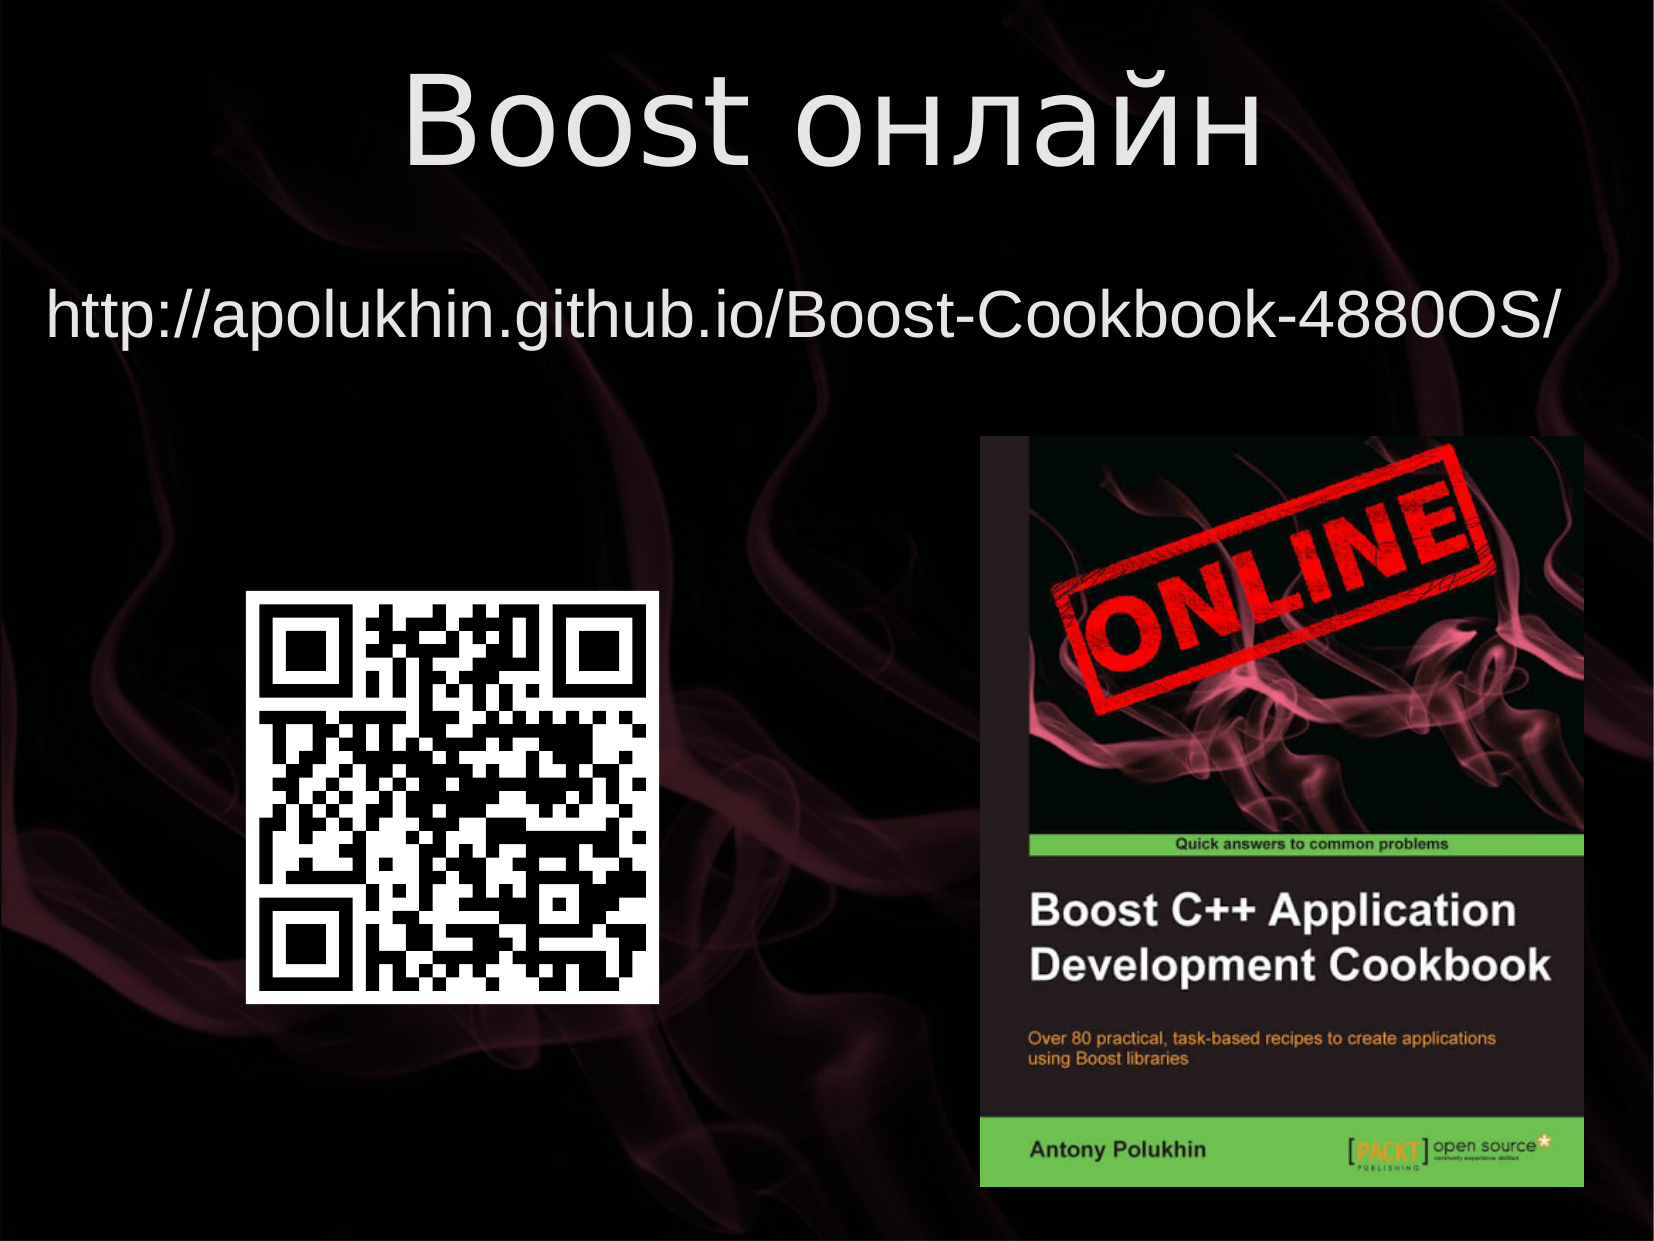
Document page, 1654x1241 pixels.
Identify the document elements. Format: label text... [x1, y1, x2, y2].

subtitle http://apolukhin.github.io/Boost-Cookbook-4880OS/ [45, 276, 1591, 352]
title Boost онлайн [90, 45, 1579, 200]
picture [0, 0, 1654, 1241]
